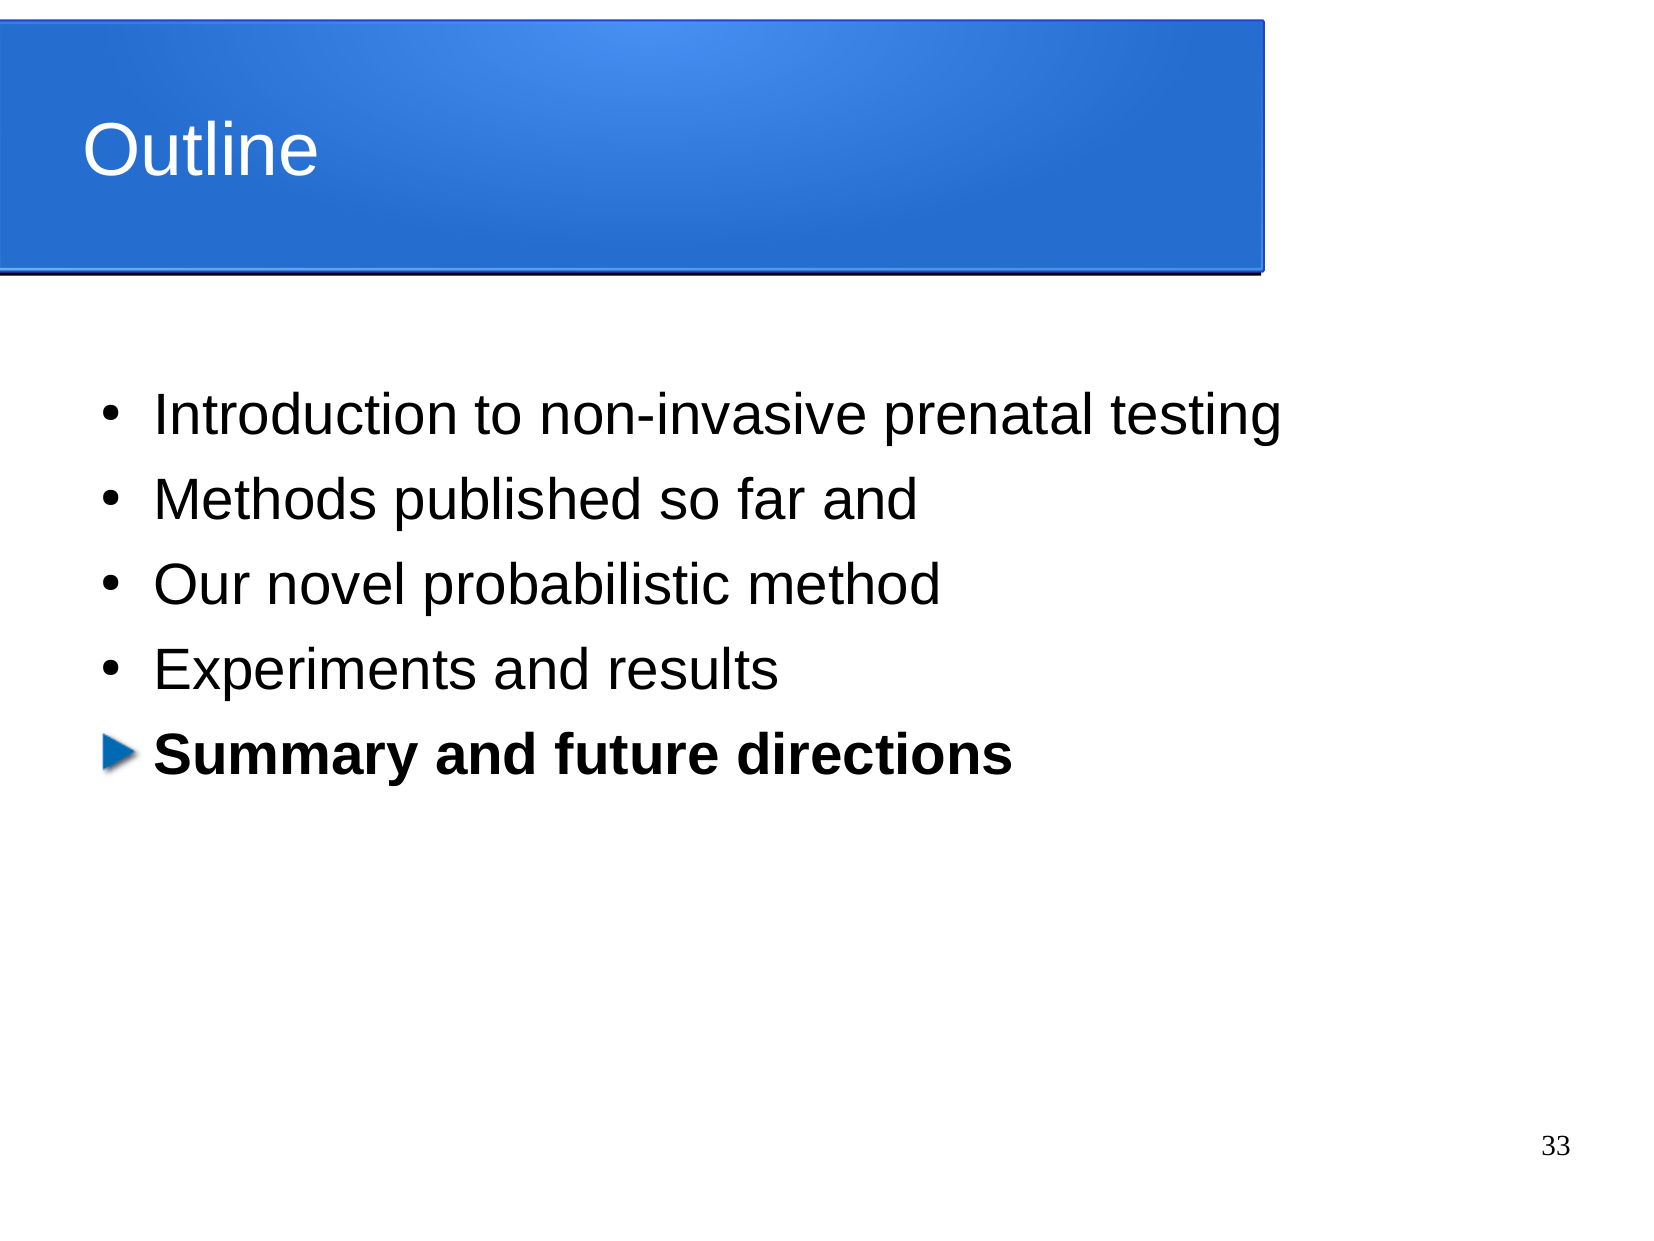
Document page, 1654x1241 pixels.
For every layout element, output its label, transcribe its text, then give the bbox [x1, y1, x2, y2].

list Introduction to non-invasive prenatal testing Methods published so far and Our novel probabilistic method Experiments and results Summary and future directions [82, 381, 1571, 1102]
title Outline [82, 47, 1235, 252]
